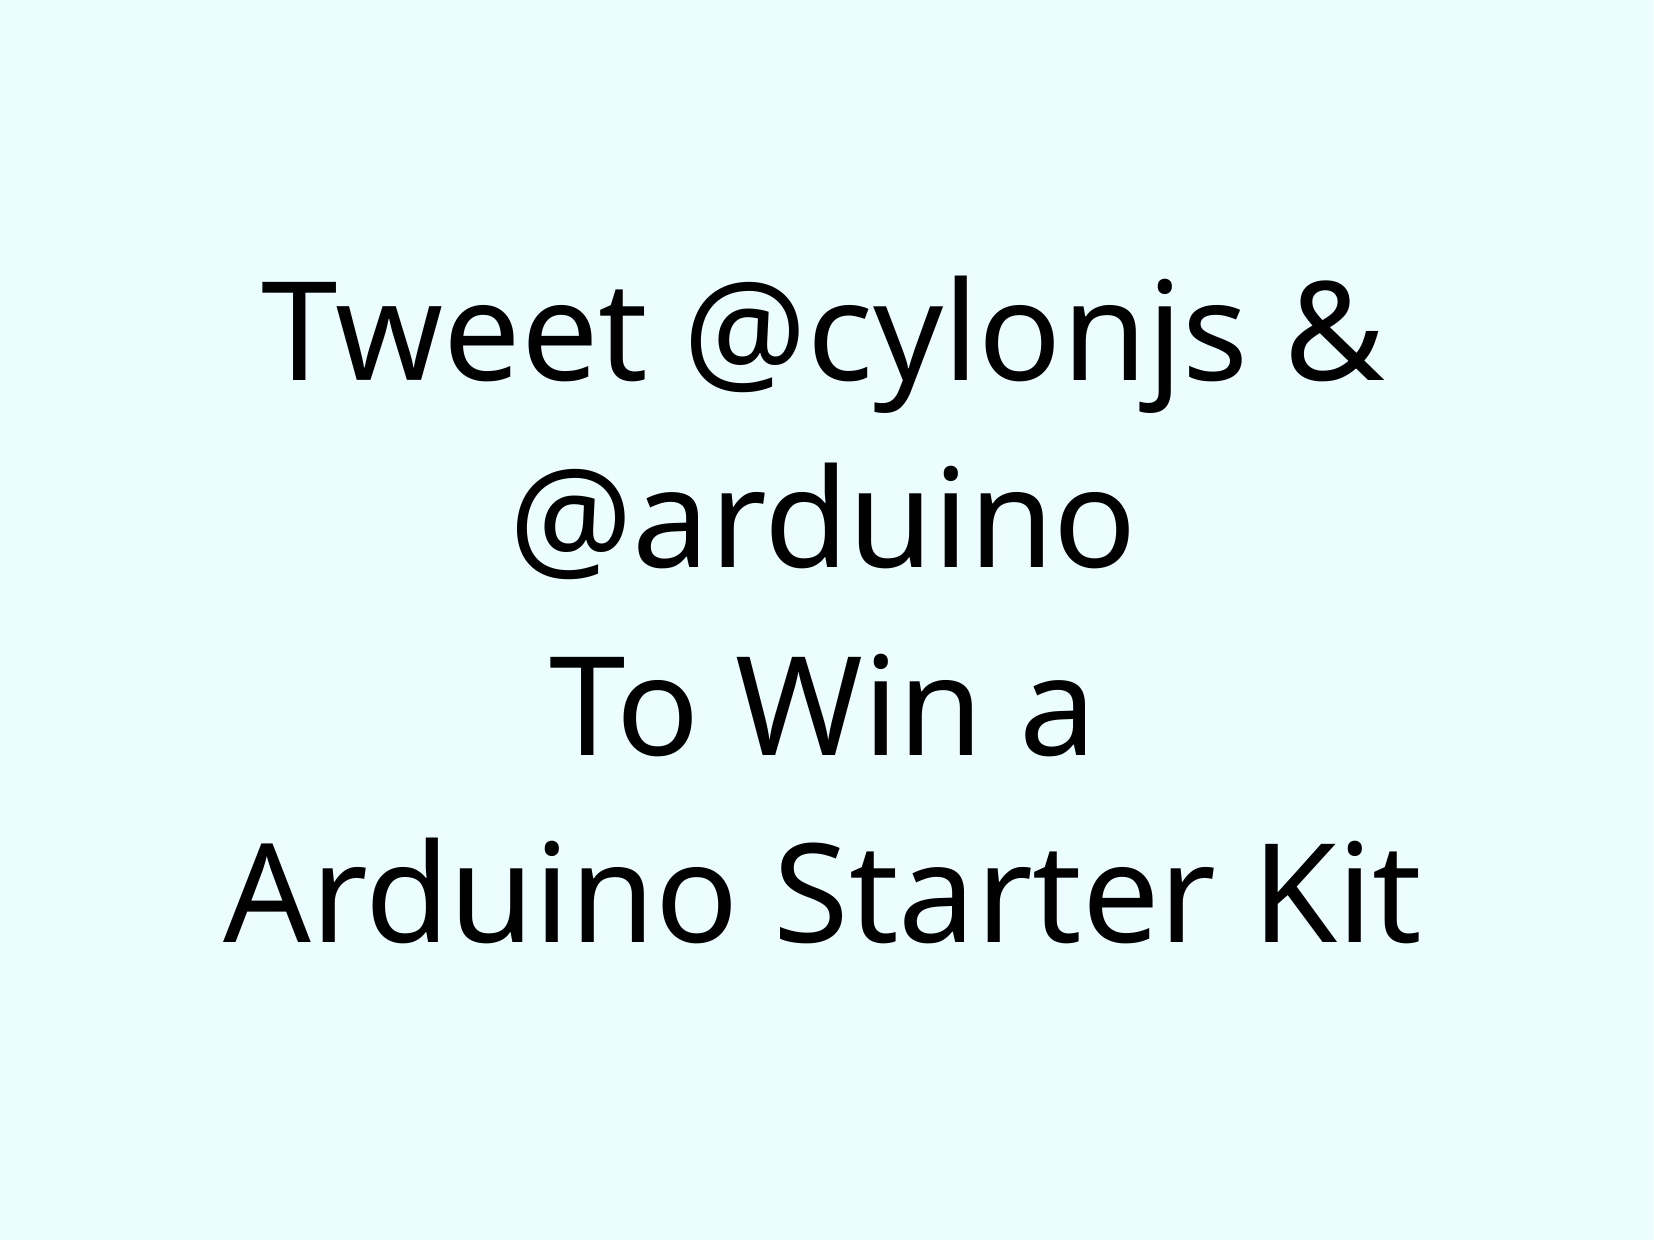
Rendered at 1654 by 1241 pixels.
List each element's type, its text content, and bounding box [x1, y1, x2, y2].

text_box Tweet @cylonjs & @arduino To Win a Arduino Starter Kit [79, 0, 1568, 1229]
